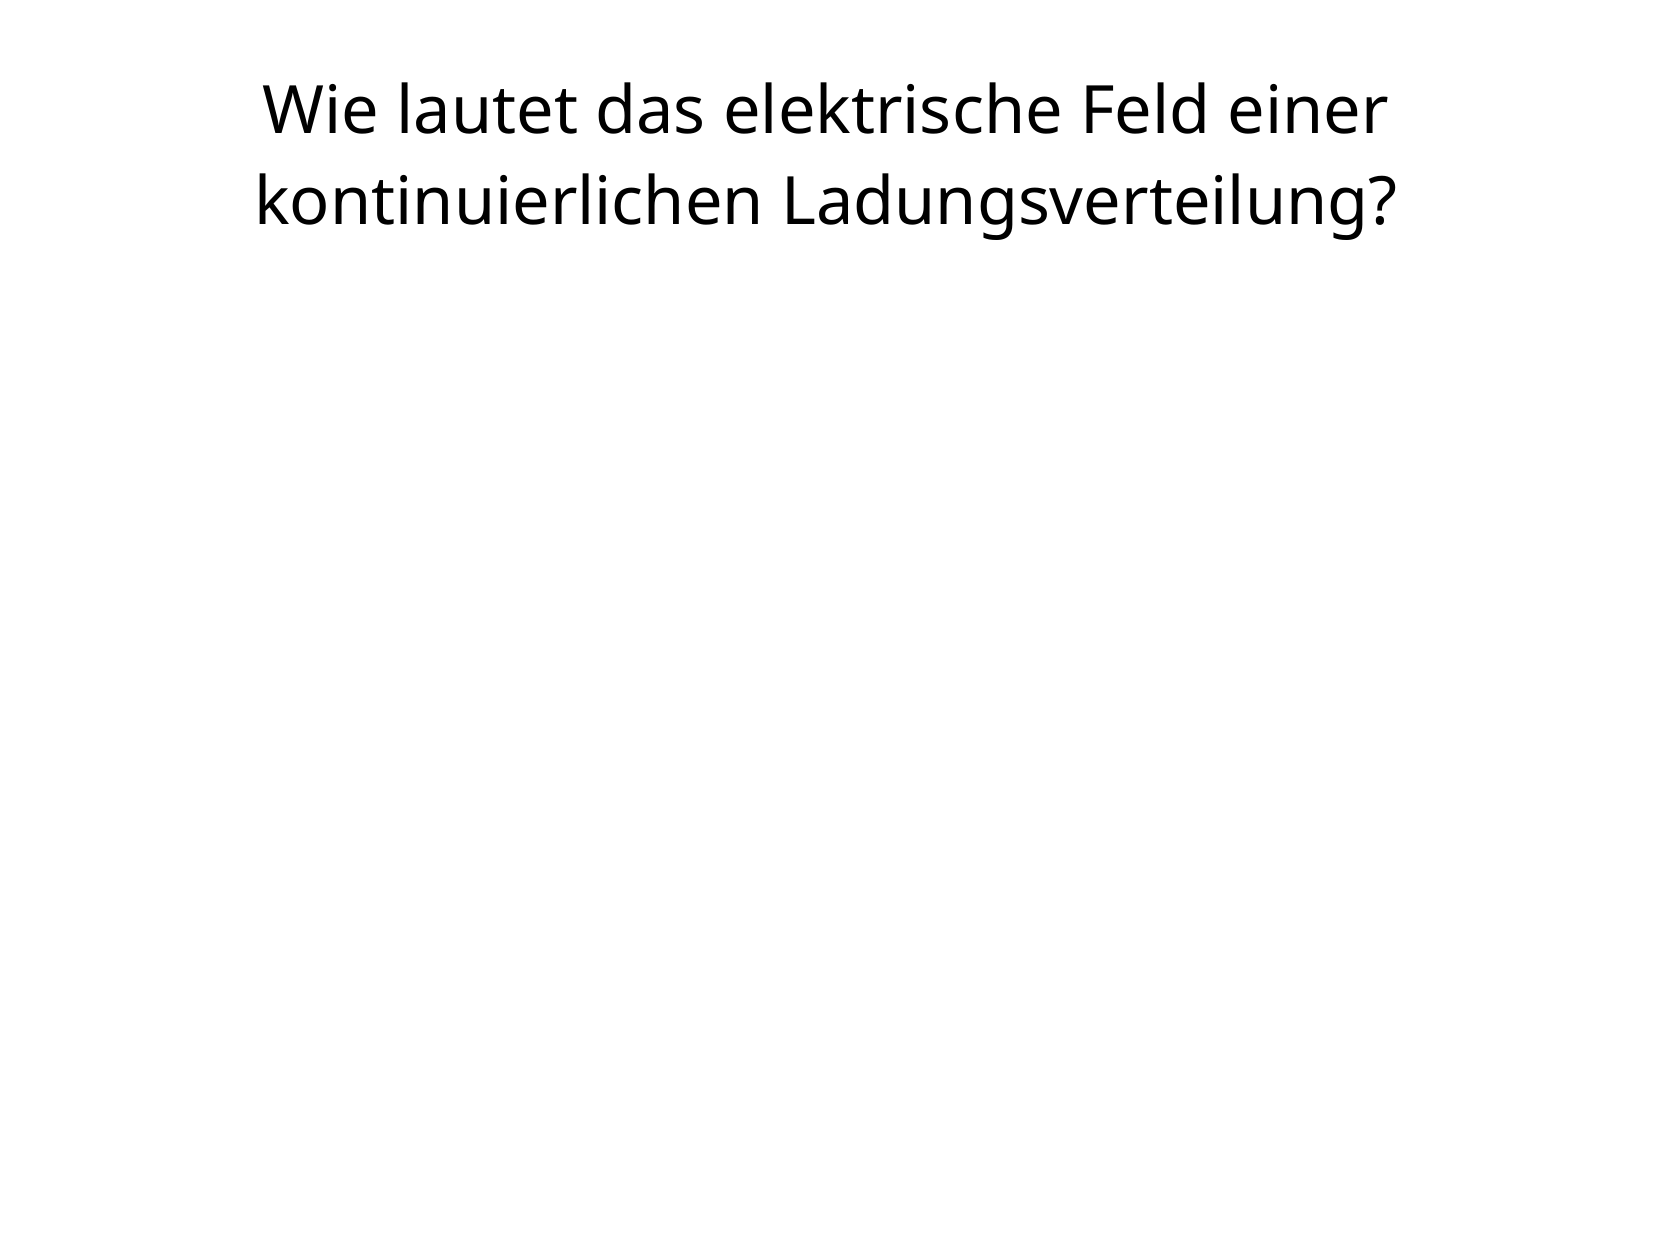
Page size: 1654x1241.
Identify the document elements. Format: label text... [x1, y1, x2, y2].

title Wie lautet das elektrische Feld einer kontinuierlichen Ladungsverteilung? [82, 49, 1571, 257]
